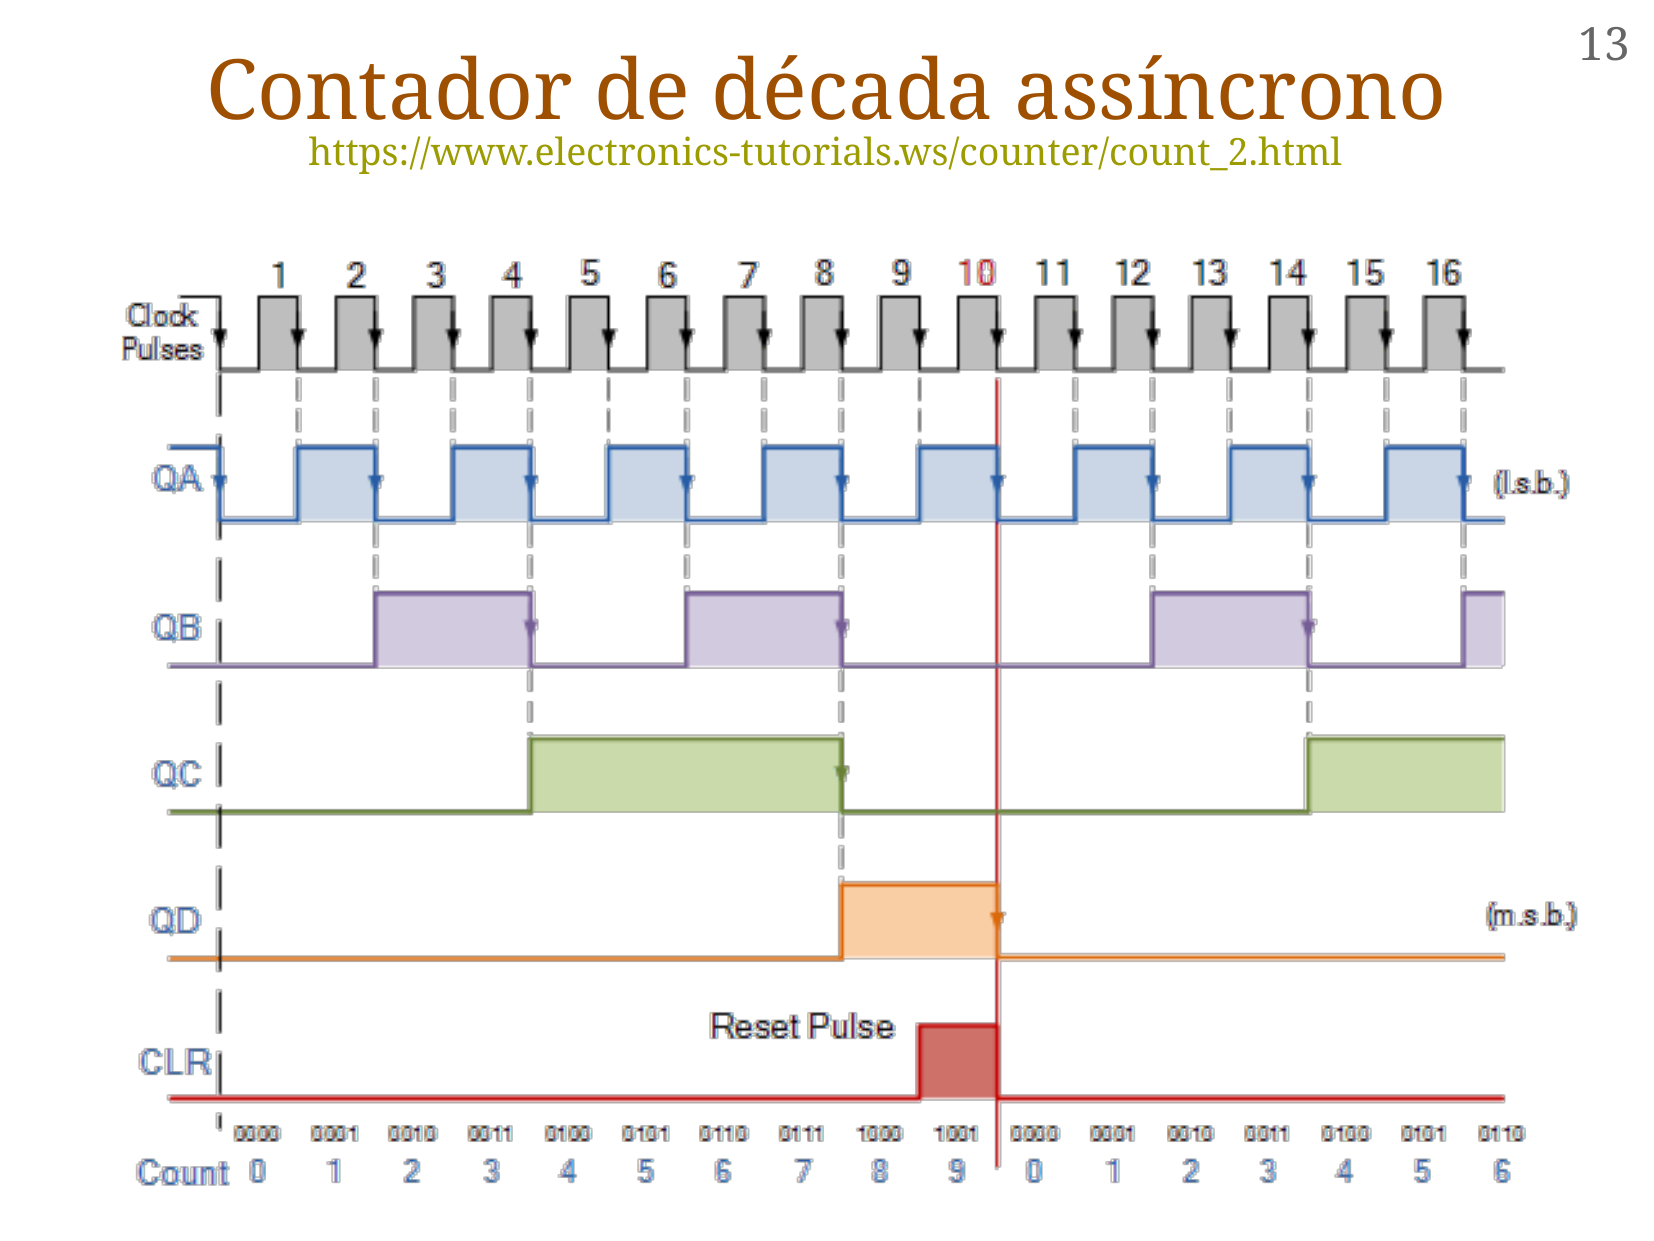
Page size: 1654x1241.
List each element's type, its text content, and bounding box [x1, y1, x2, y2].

text_box https://www.electronics-tutorials.ws/counter/count_2.html [293, 118, 1359, 185]
title Contador de década assíncrono [59, 29, 1595, 148]
picture [122, 250, 1580, 1196]
